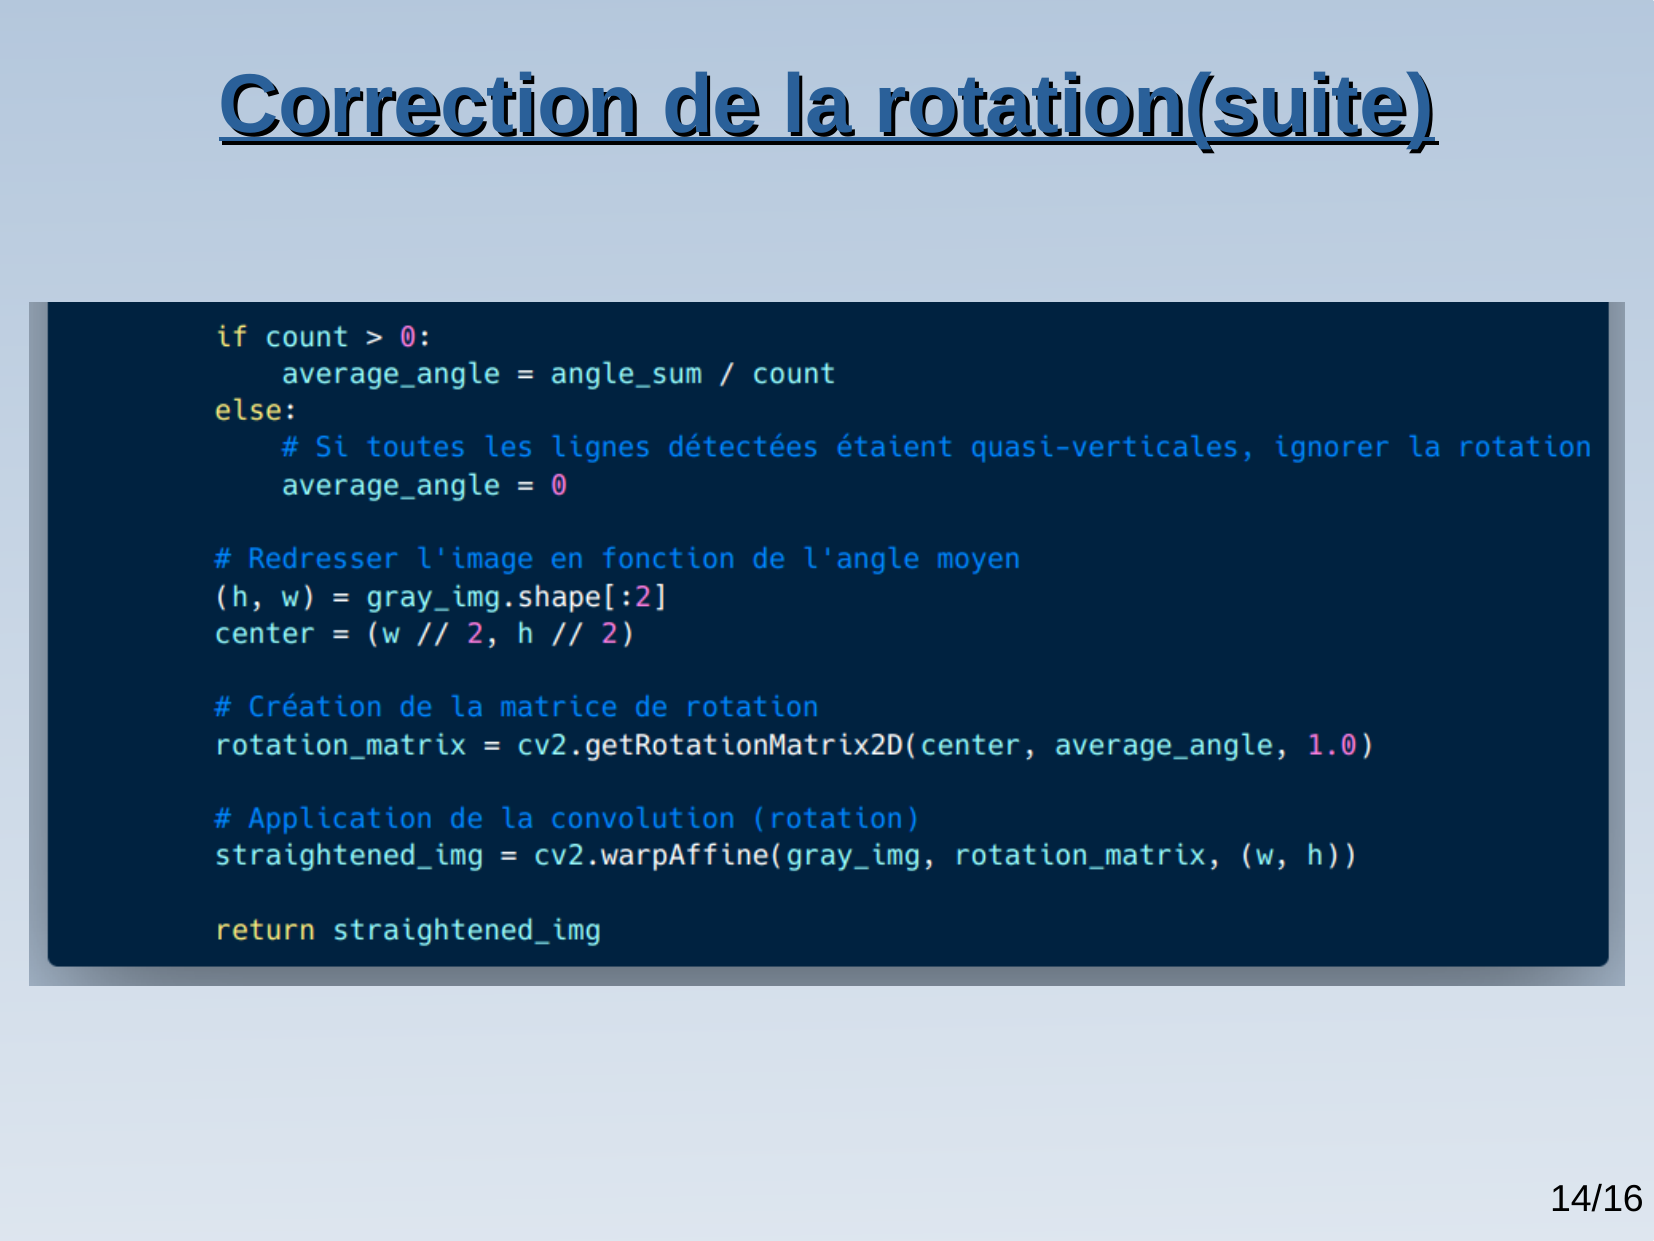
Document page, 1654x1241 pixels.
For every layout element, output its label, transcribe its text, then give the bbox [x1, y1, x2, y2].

title Correction de la rotation(suite) [82, 0, 1571, 207]
picture [29, 302, 1625, 986]
